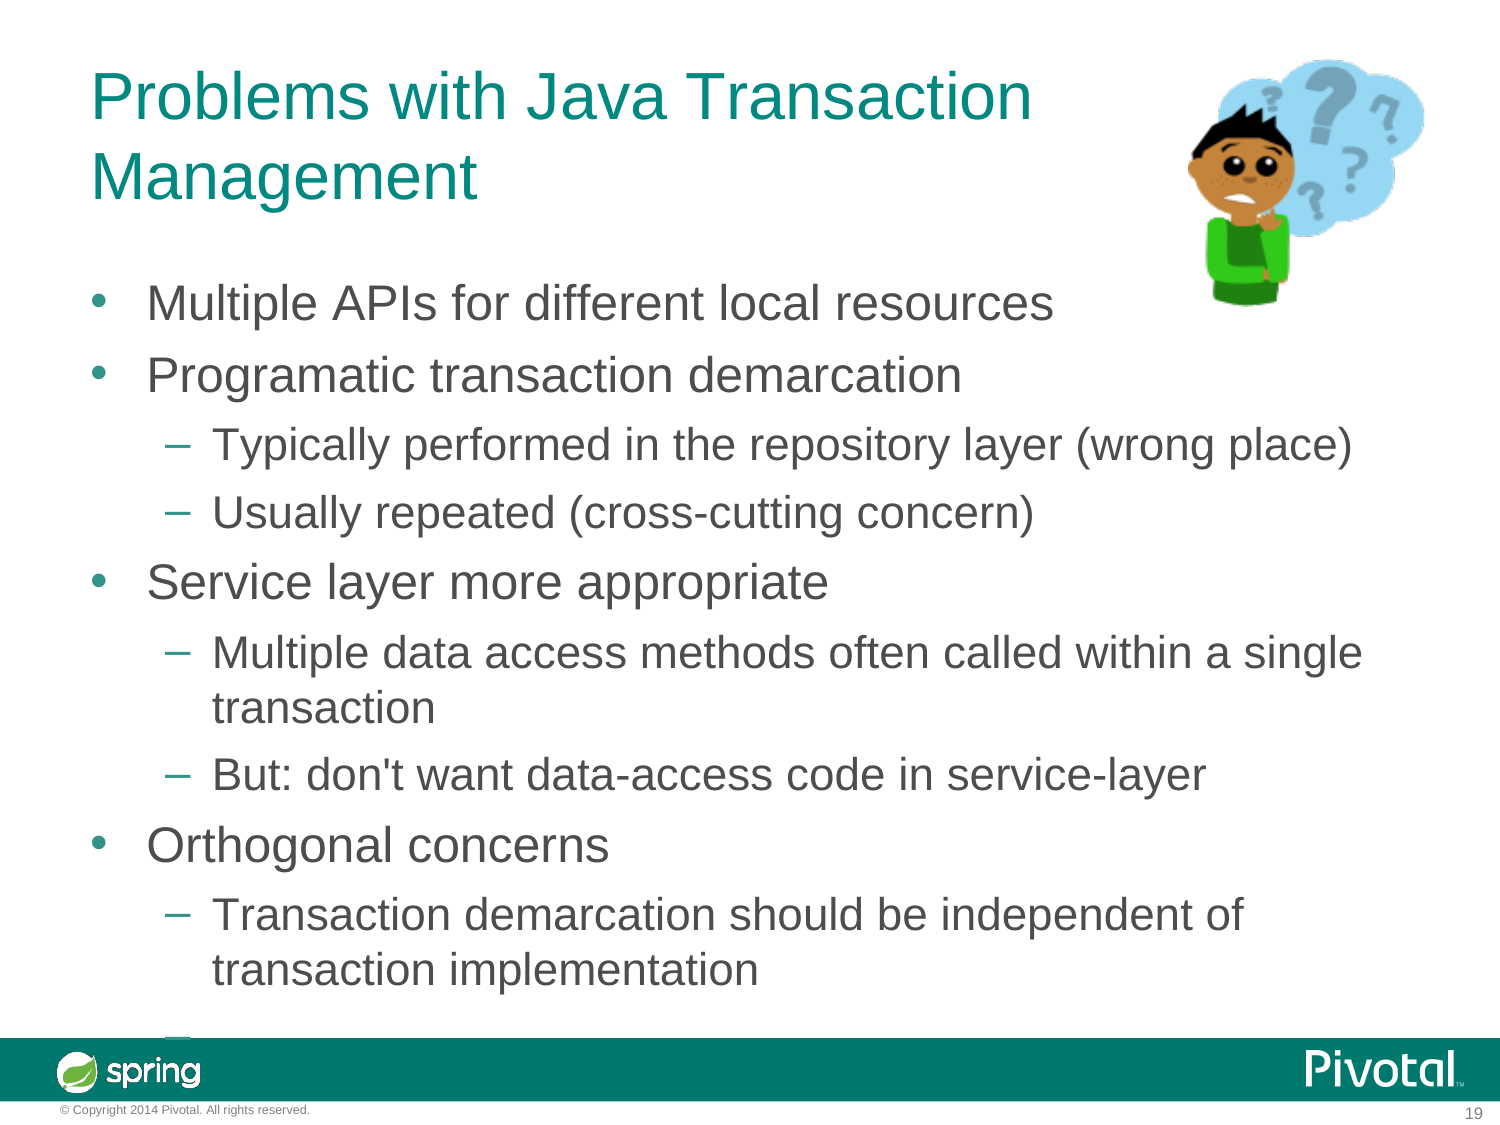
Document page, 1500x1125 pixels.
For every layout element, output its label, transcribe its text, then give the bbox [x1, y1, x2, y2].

picture [32, 1041, 210, 1103]
picture [1306, 1050, 1464, 1087]
picture [1188, 59, 1426, 307]
list Multiple APIs for different local resources Programatic transaction demarcation Typically performed in the repository layer (wrong place) Usually repeated (cross-cutting concern) Service layer more appropriate Multiple data access methods often called within a single transaction But: don't want data-access code in service-layer Orthogonal concerns Transaction demarcation should be independent of transaction implementation [75, 262, 1426, 1070]
title Problems with Java Transaction Management [75, 45, 1426, 233]
